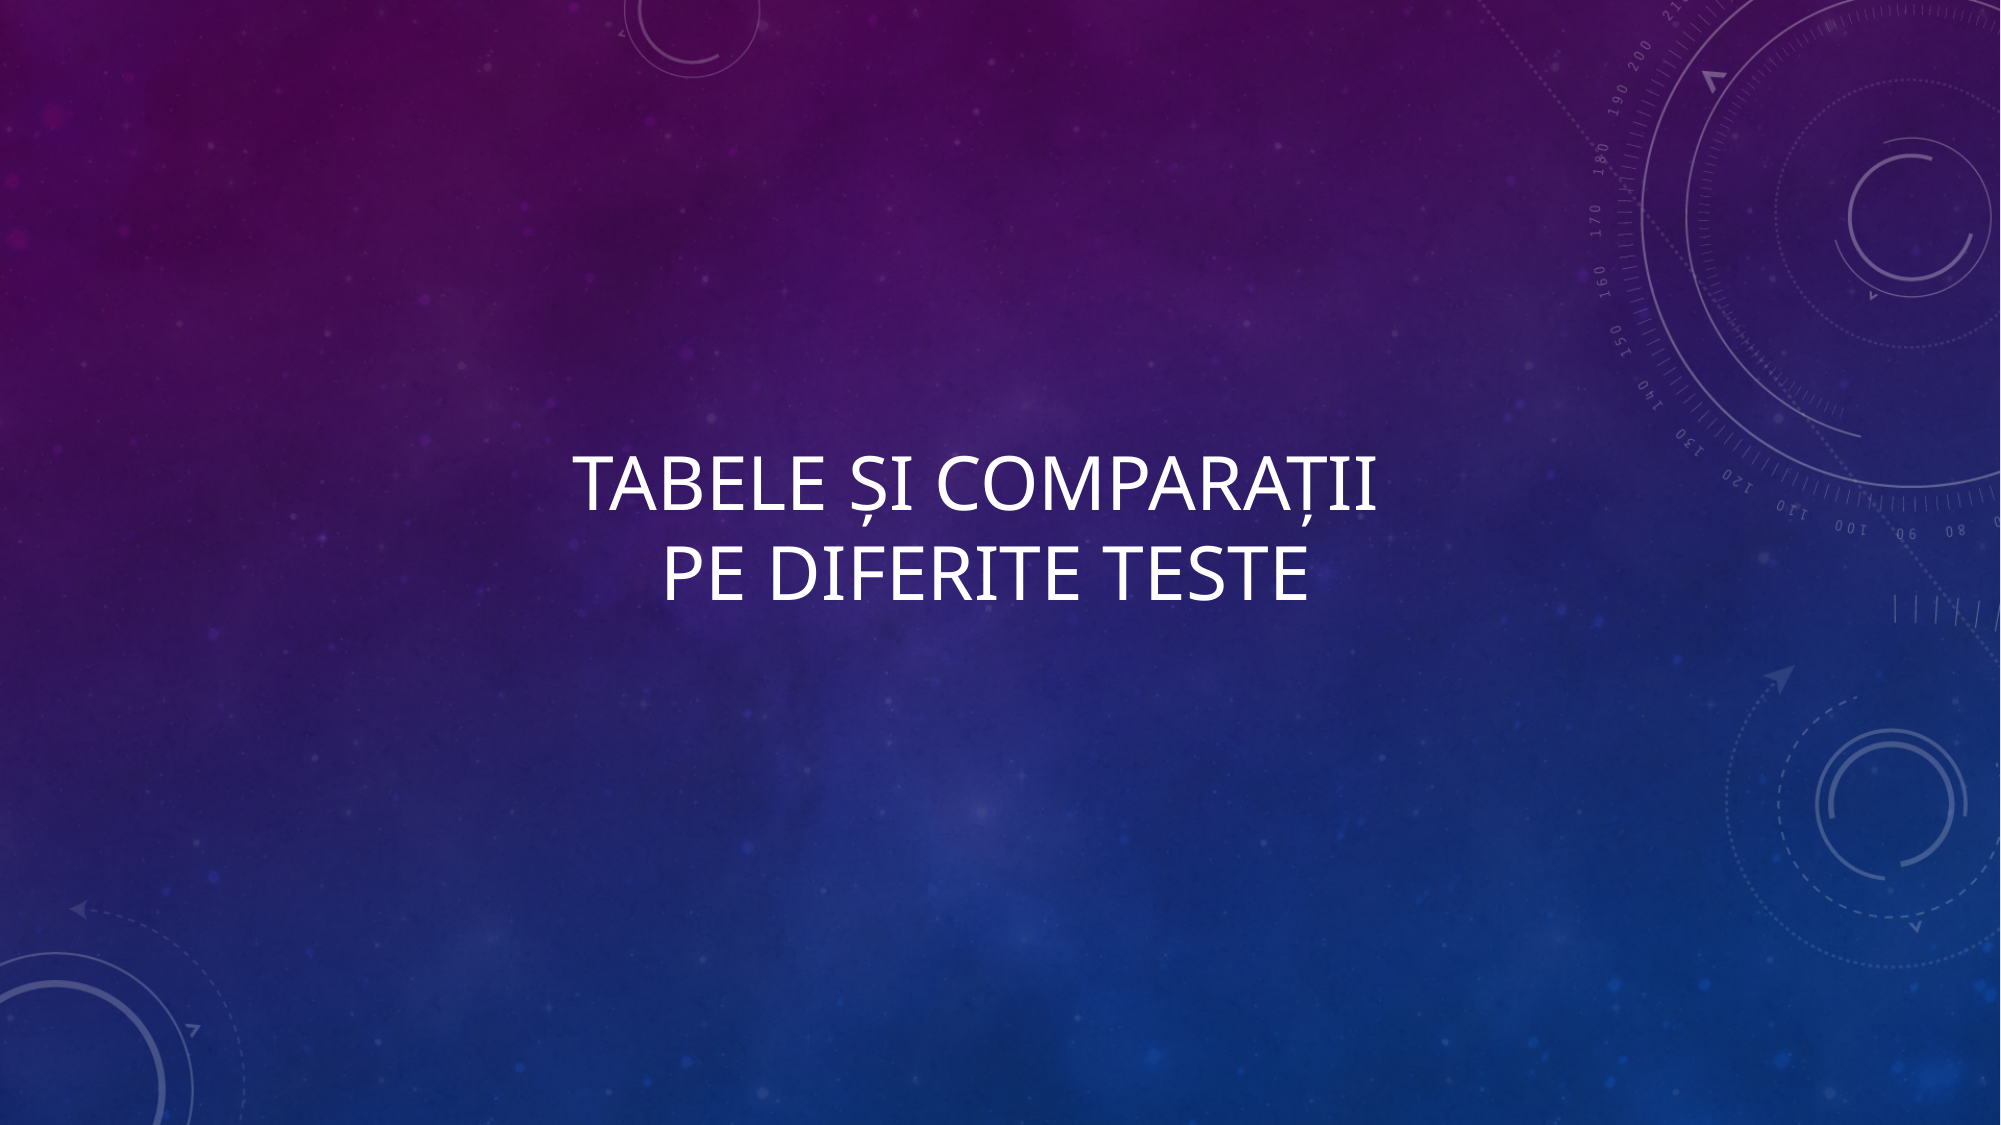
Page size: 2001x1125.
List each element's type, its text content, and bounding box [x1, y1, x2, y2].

title Tabele și comparații pe diferite teste [154, 406, 1817, 646]
